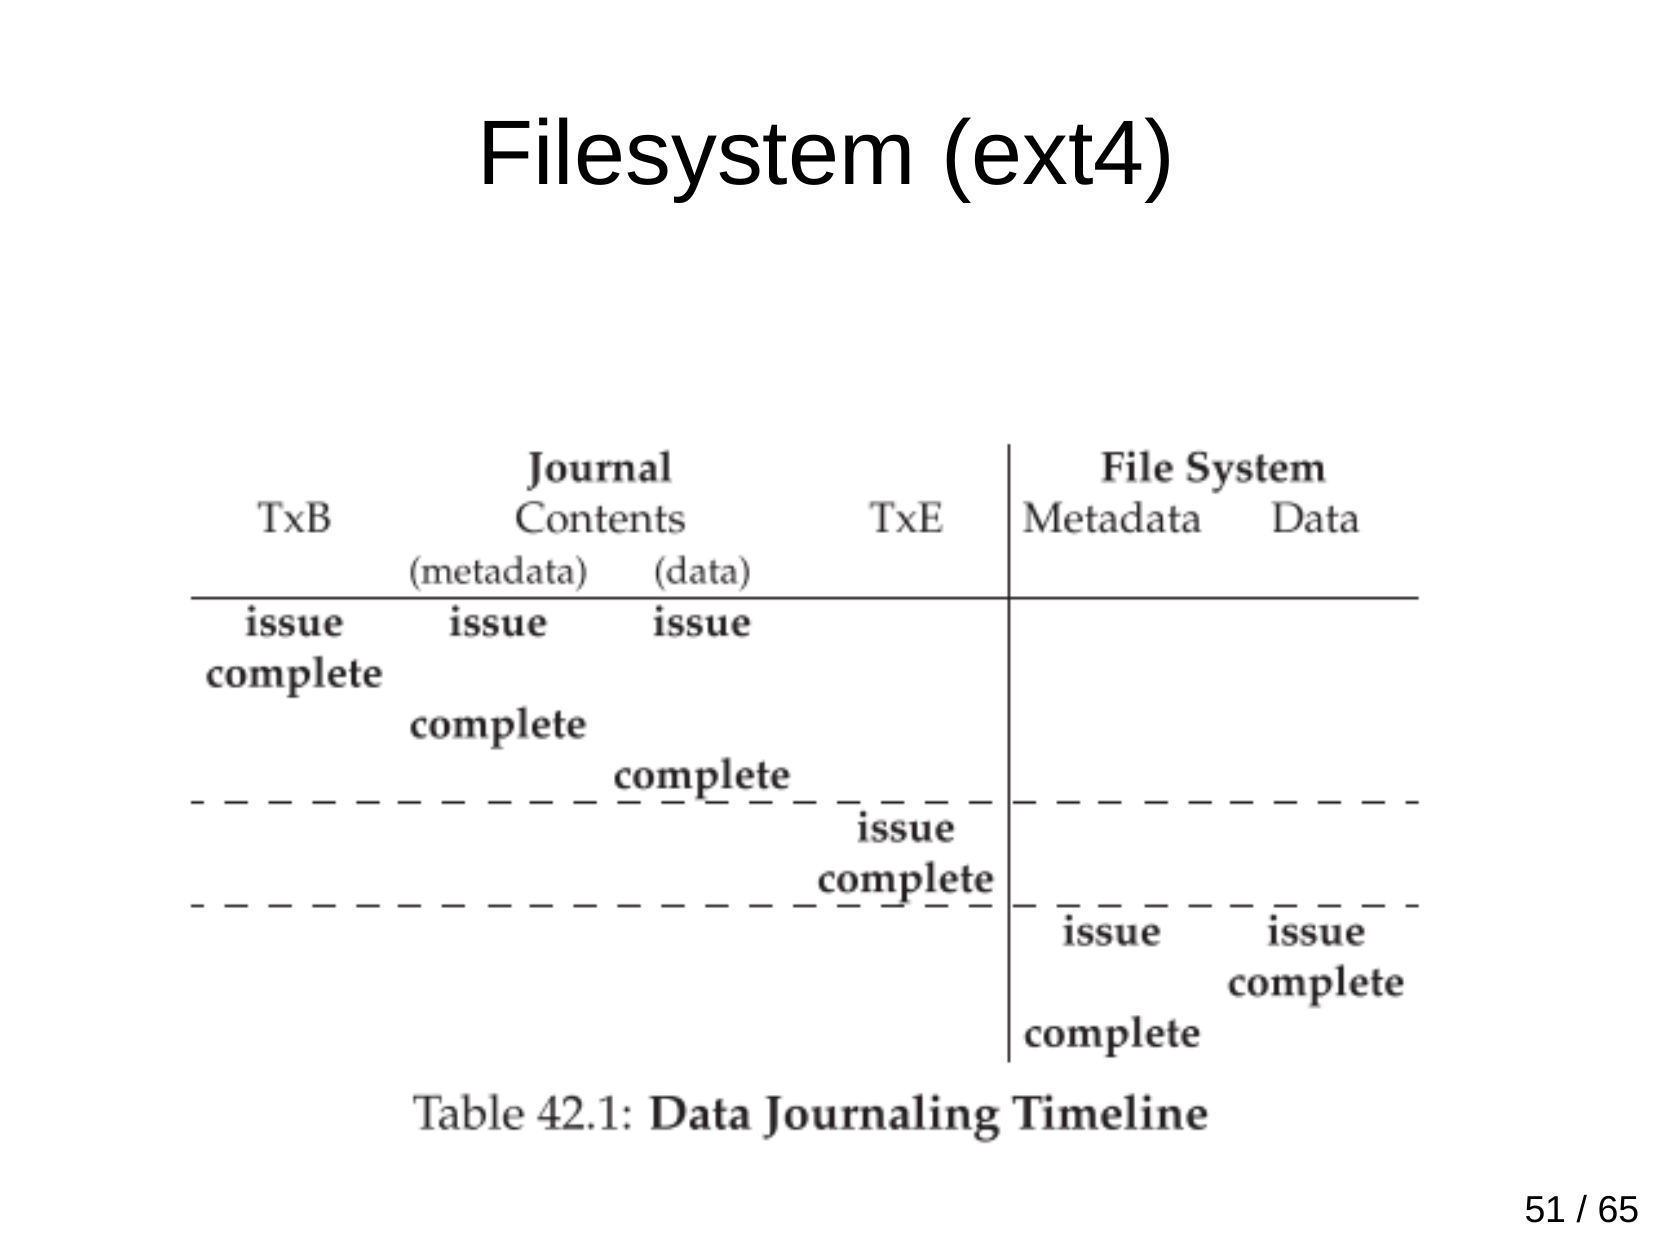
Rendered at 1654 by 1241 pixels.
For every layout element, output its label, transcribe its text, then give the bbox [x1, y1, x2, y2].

text_box <number> / 65 [1380, 1181, 1654, 1238]
title Filesystem (ext4) [82, 49, 1571, 257]
picture [122, 401, 1453, 1146]
